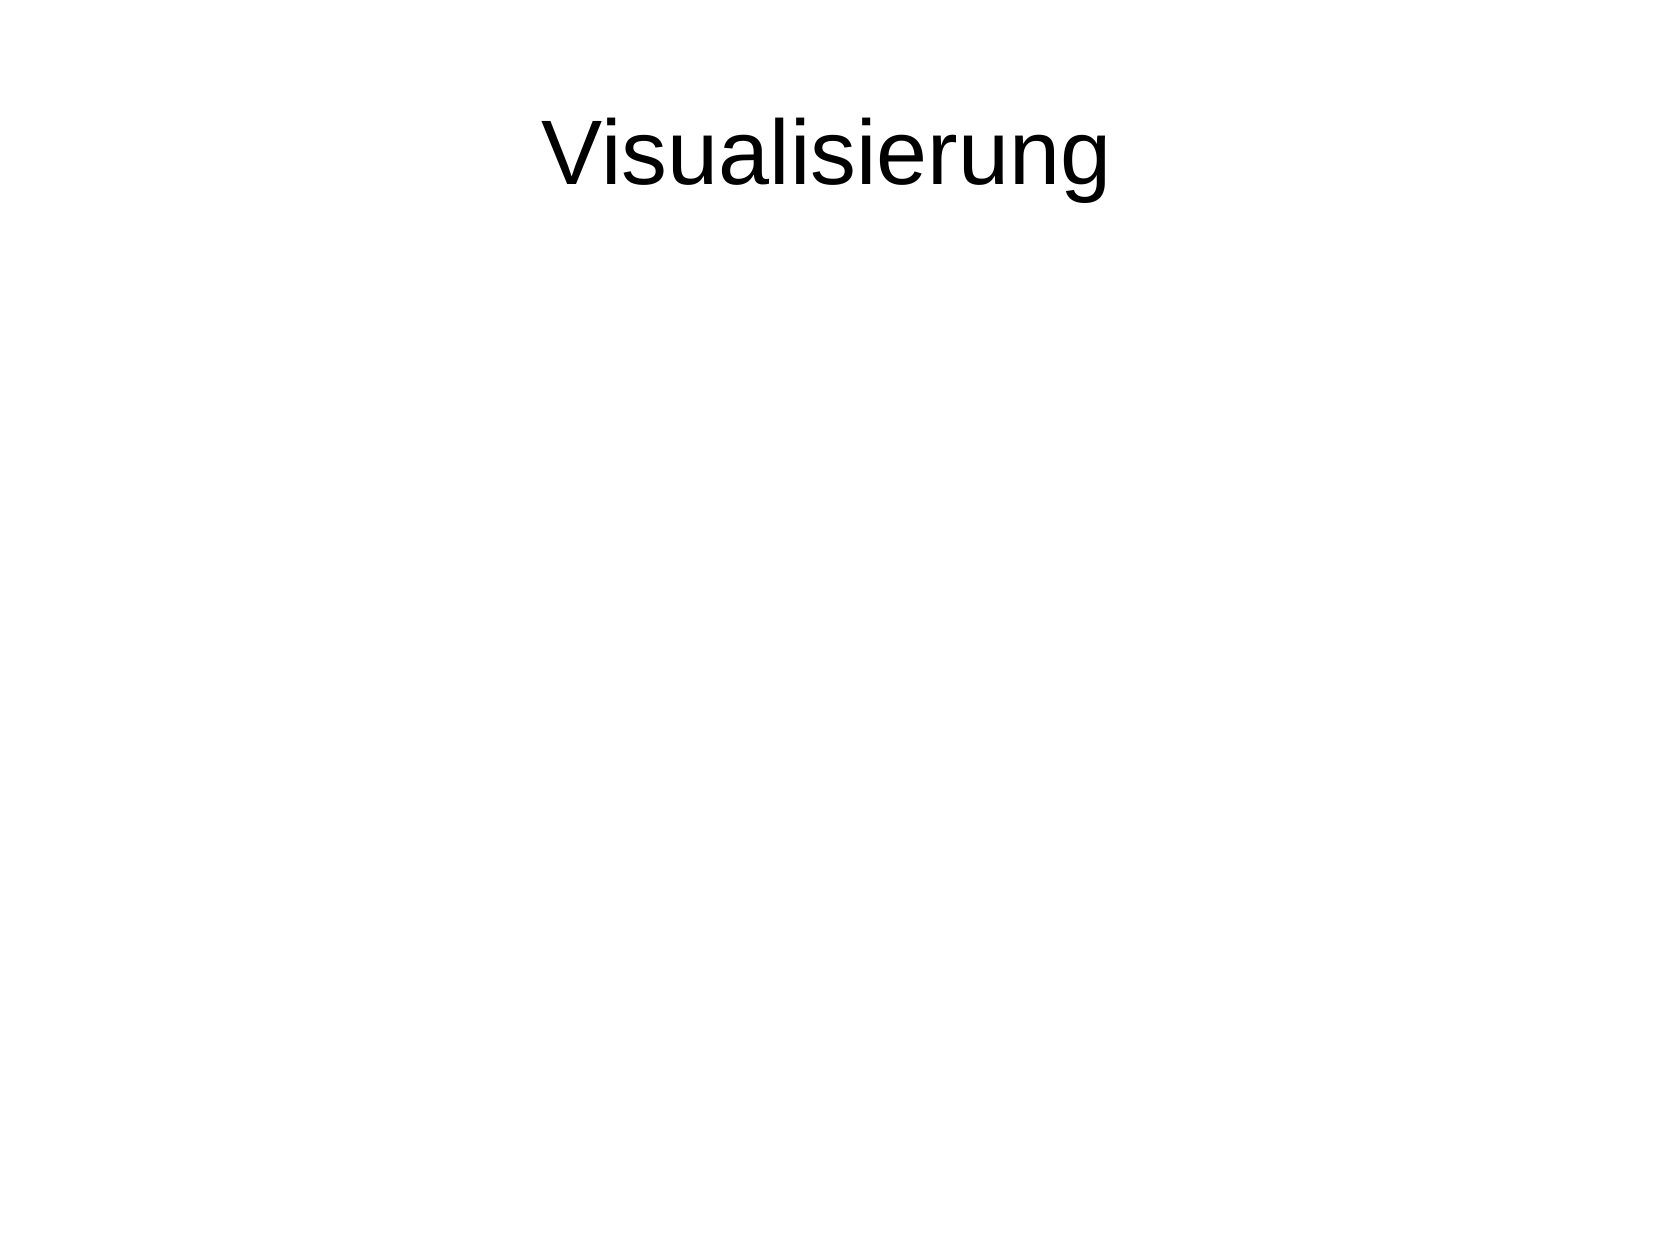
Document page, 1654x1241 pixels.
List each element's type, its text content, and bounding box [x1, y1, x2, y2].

title Visualisierung [82, 49, 1571, 257]
